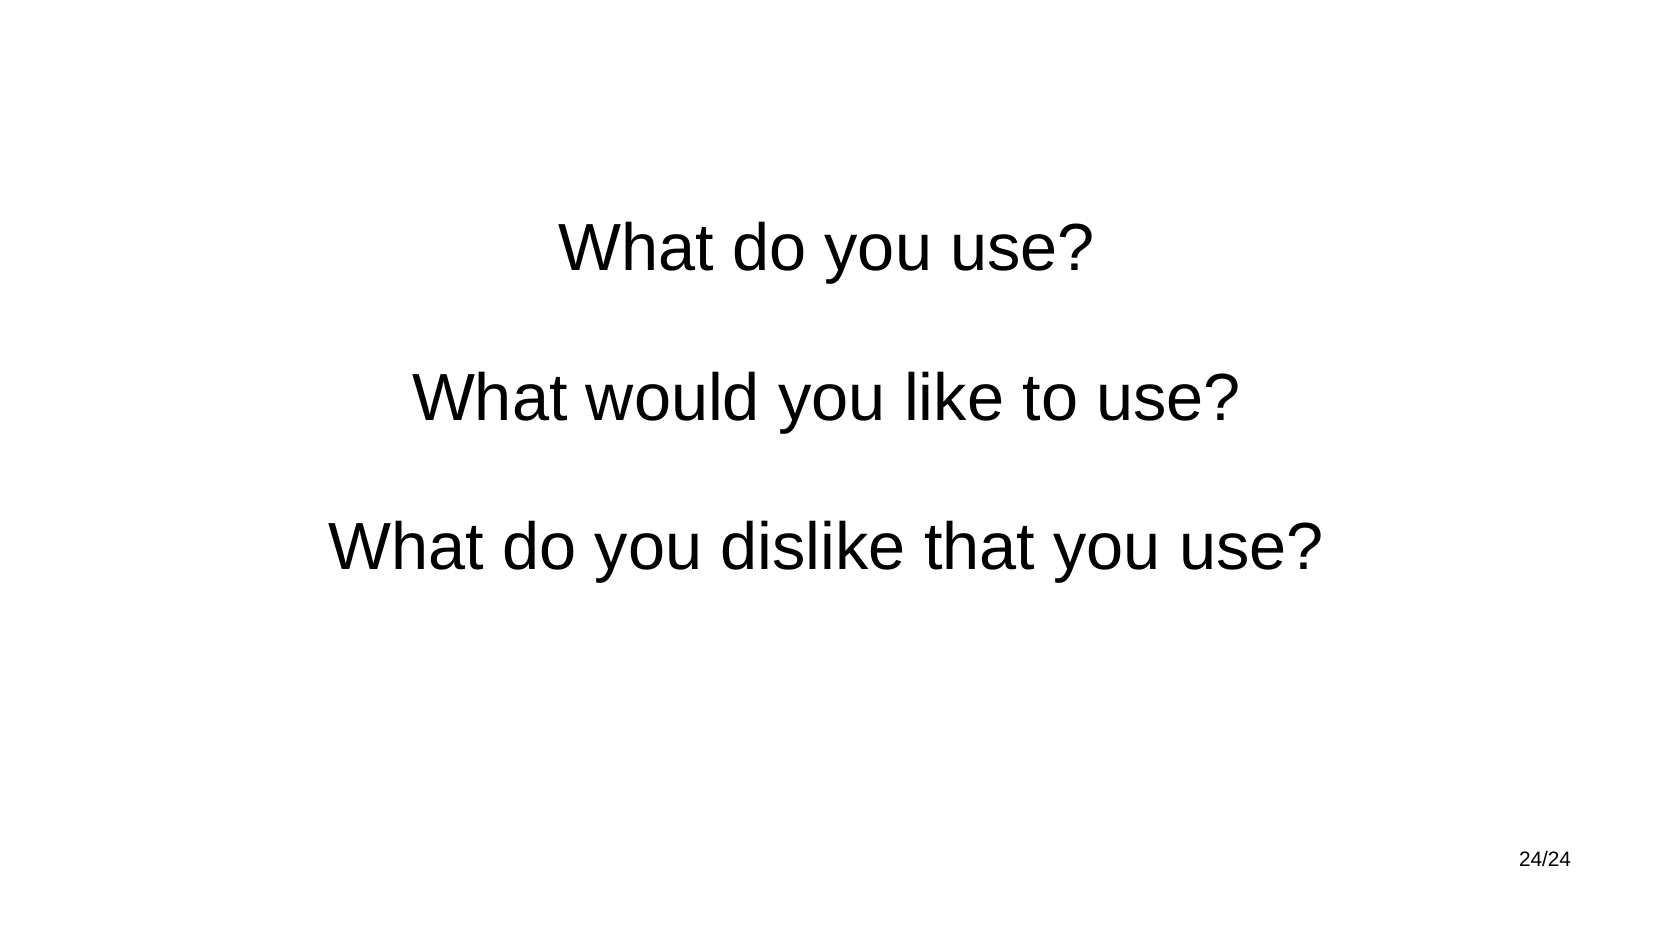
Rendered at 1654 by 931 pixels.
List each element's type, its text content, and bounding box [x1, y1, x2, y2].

subtitle What do you use? What would you like to use? What do you dislike that you use? [82, 37, 1571, 757]
